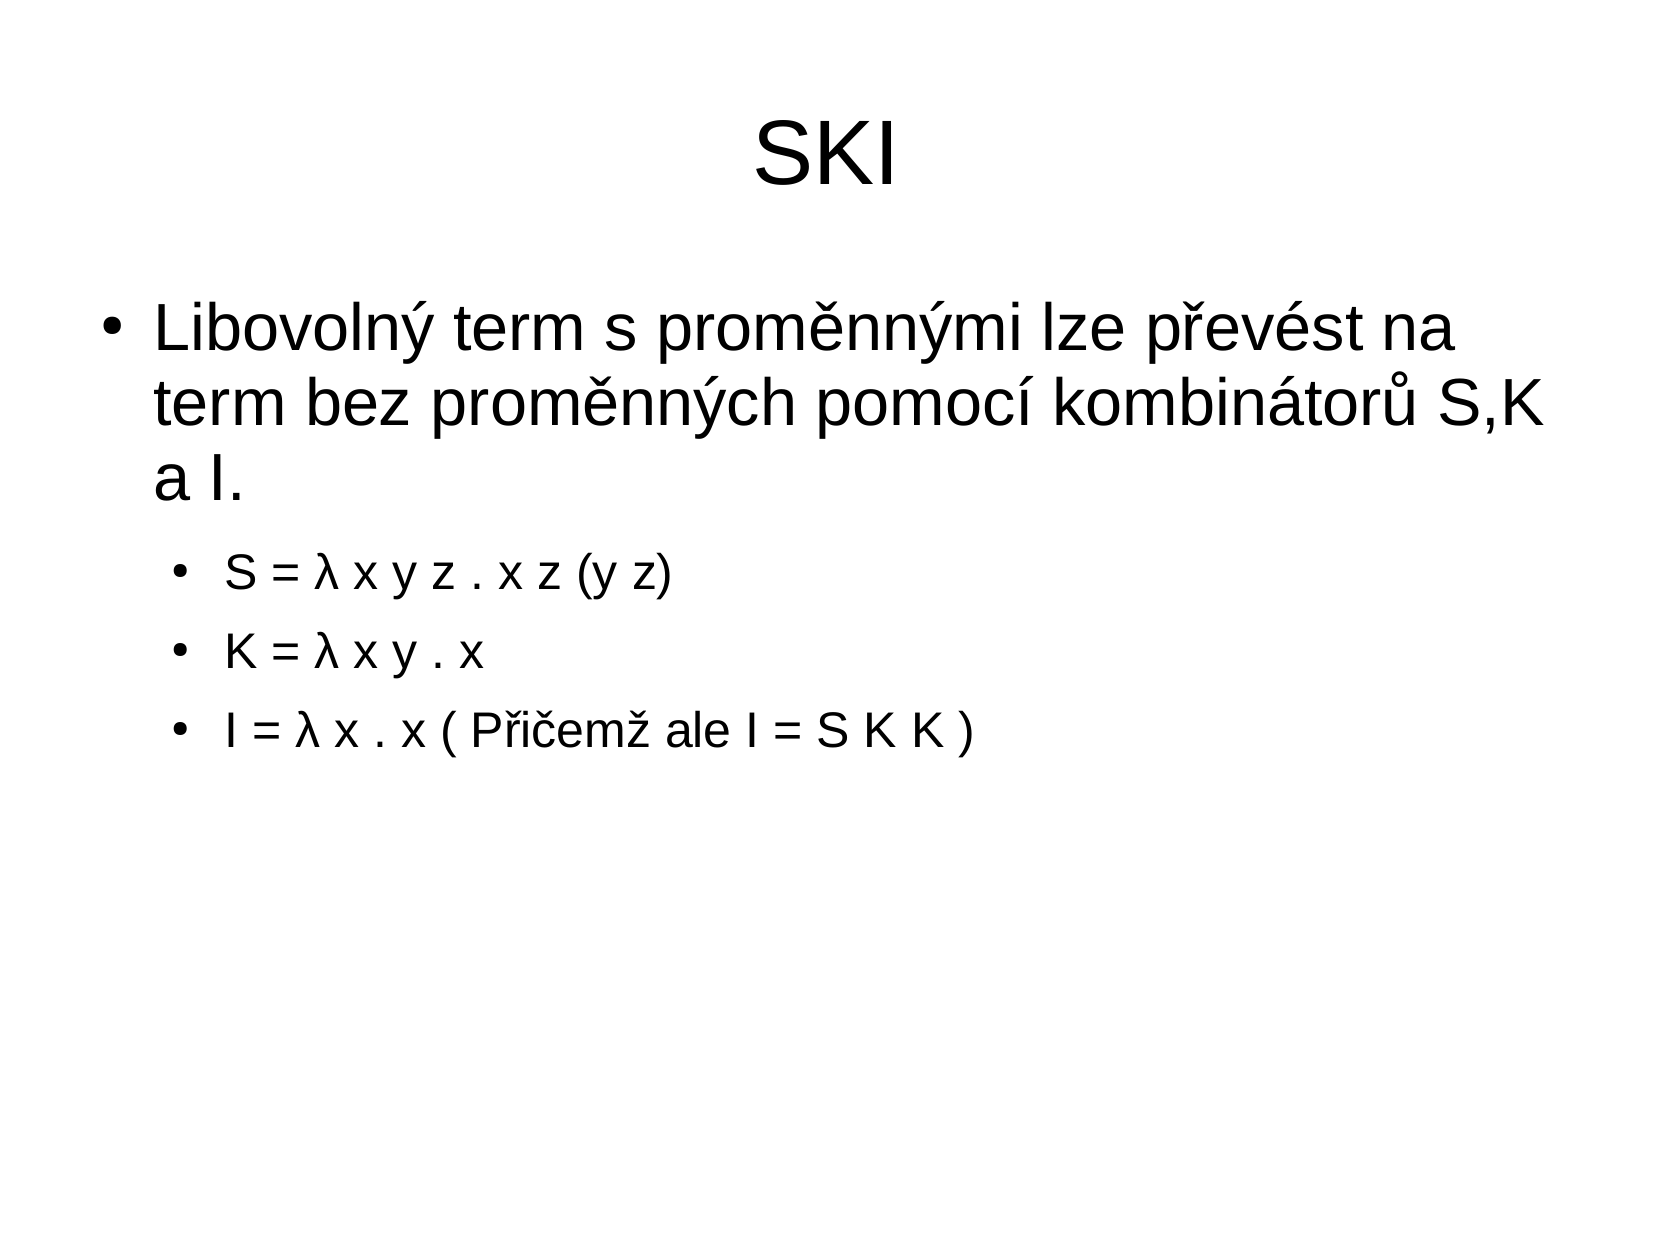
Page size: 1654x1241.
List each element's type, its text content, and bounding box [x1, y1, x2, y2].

list Libovolný term s proměnnými lze převést na term bez proměnných pomocí kombinátorů S,K a I. S = λ x y z . x z (y z) K = λ x y . x I = λ x . x ( Přičemž ale I = S K K ) [82, 290, 1571, 1010]
title SKI [82, 49, 1571, 257]
